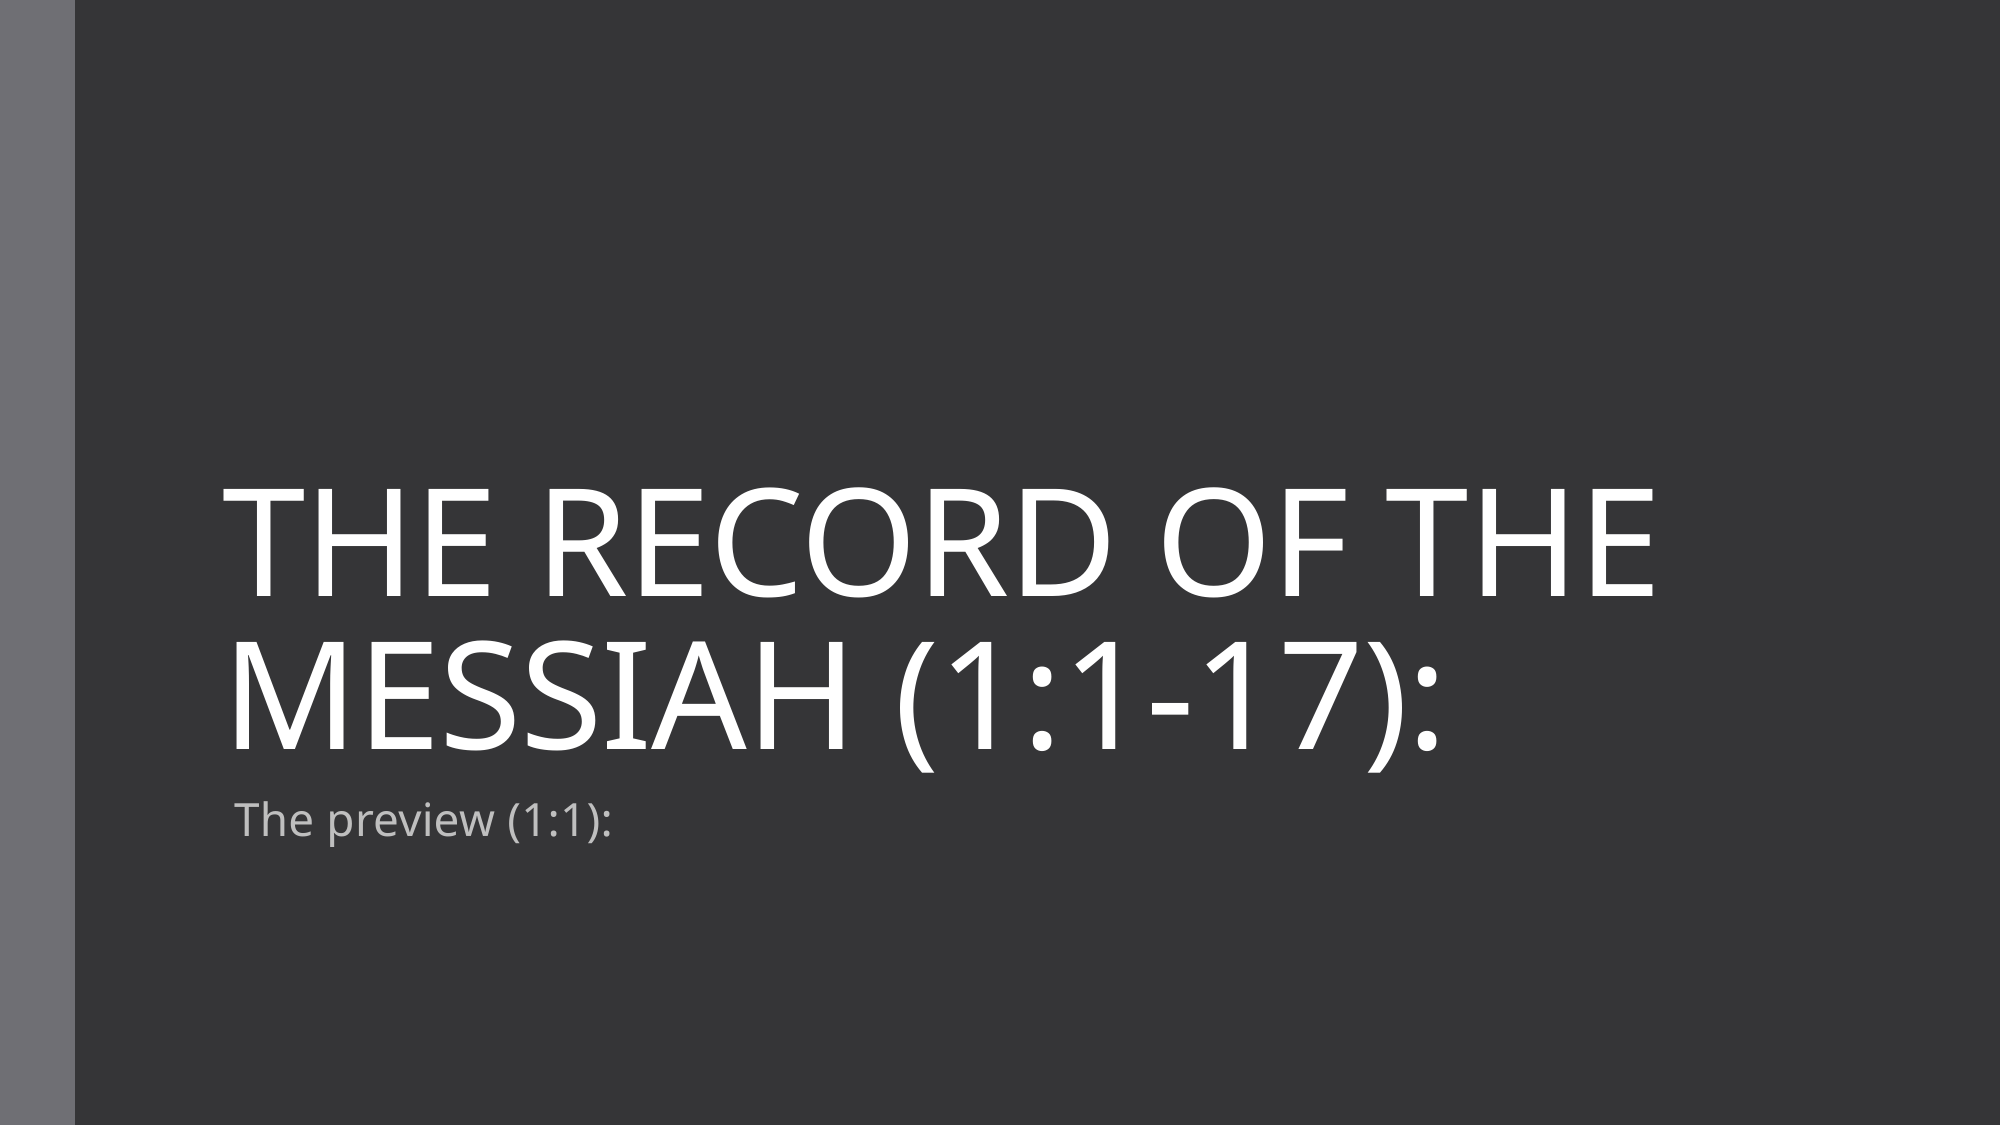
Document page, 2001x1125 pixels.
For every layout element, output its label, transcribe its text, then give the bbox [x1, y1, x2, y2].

subtitle The preview (1:1): [206, 787, 1752, 1066]
title THE RECORD OF THE MESSIAH (1:1-17): [206, 124, 1752, 787]
